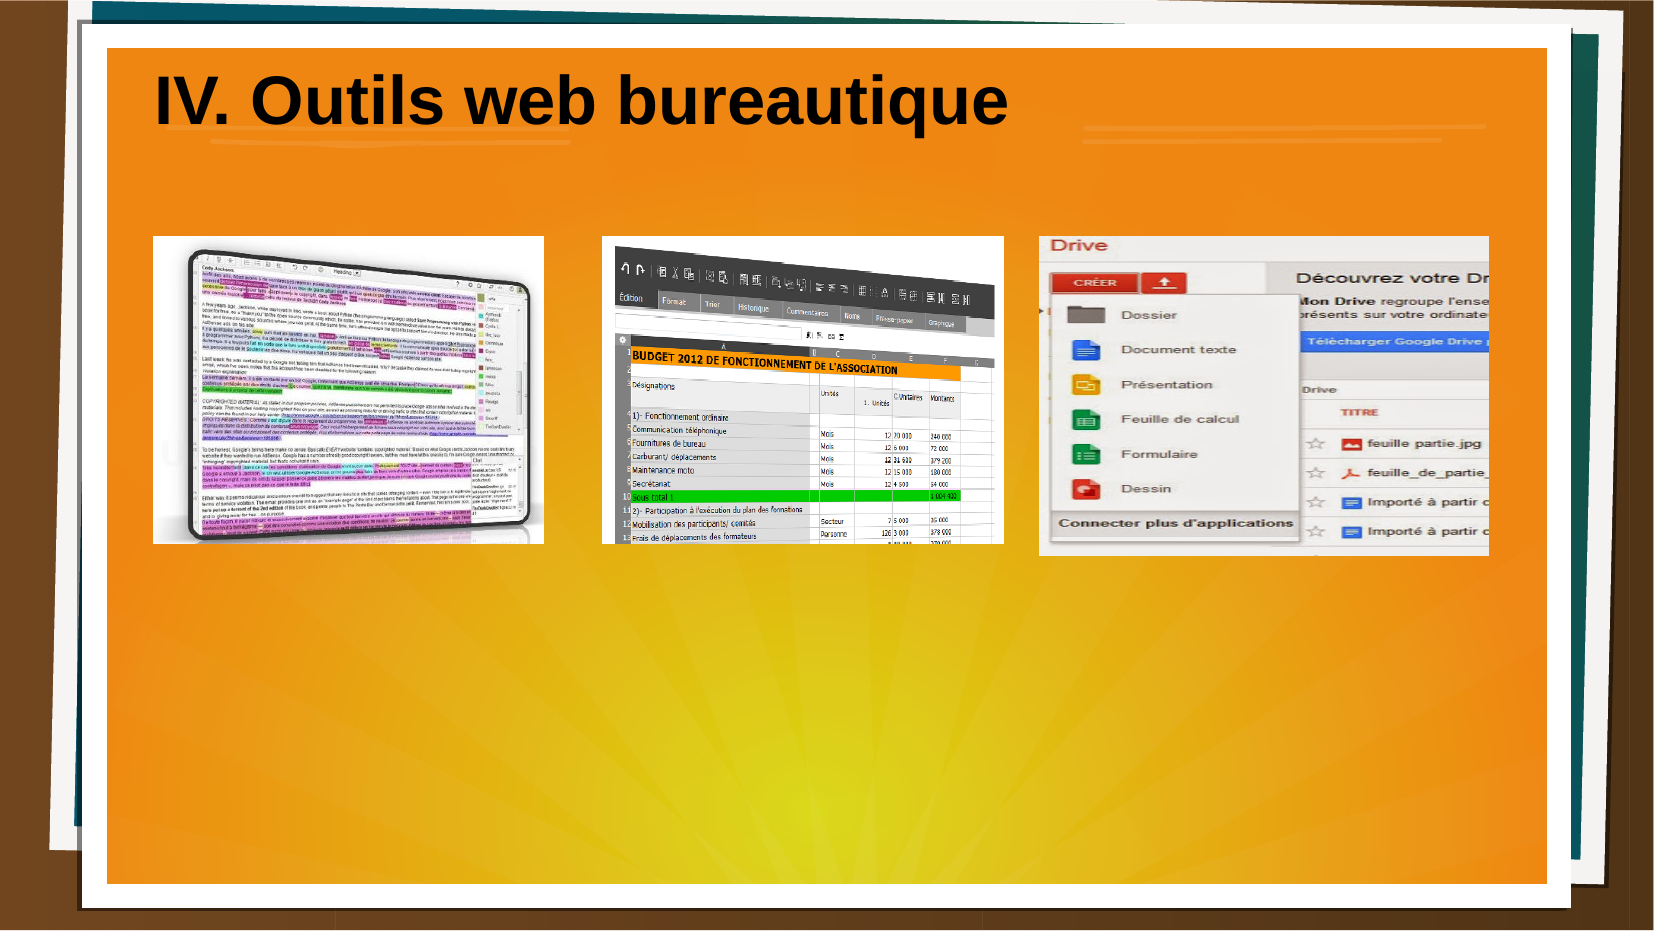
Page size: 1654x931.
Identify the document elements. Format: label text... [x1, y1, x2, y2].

title IV. Outils web bureautique [59, 11, 1441, 189]
picture [153, 236, 544, 544]
picture [1039, 236, 1489, 556]
picture [602, 236, 1004, 544]
